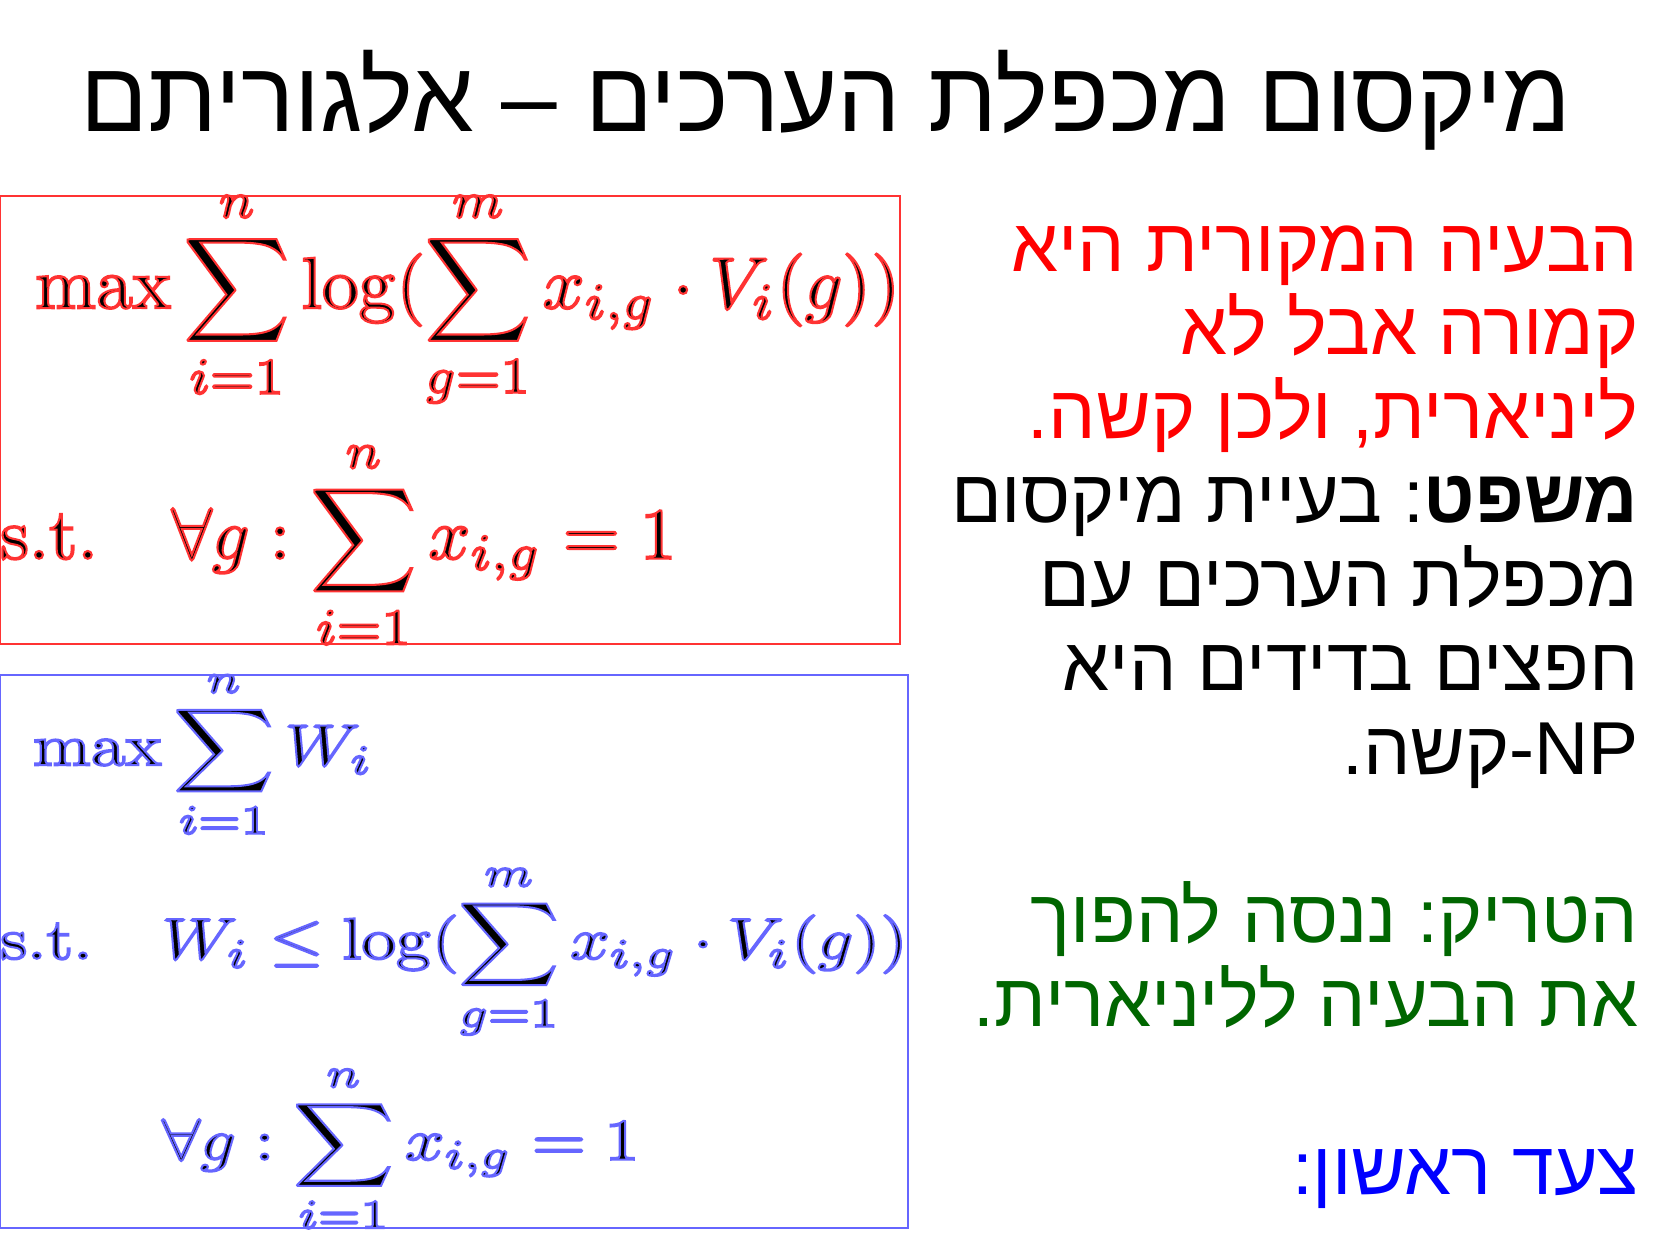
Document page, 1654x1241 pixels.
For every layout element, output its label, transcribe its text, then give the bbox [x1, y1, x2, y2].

text_box הבעיה המקורית היא קמורה אבל לא ליניארית, ולכן קשה. משפט: בעיית מיקסום מכפלת הערכים עם חפצים בדידים היא NP-קשה. הטריק: ננסה להפוך את הבעיה לליניארית. צעד ראשון: [900, 195, 1654, 1219]
title מיקסום מכפלת הערכים – אלגוריתם [0, 28, 1654, 166]
text_box [0, 674, 908, 1229]
text_box [0, 195, 900, 646]
